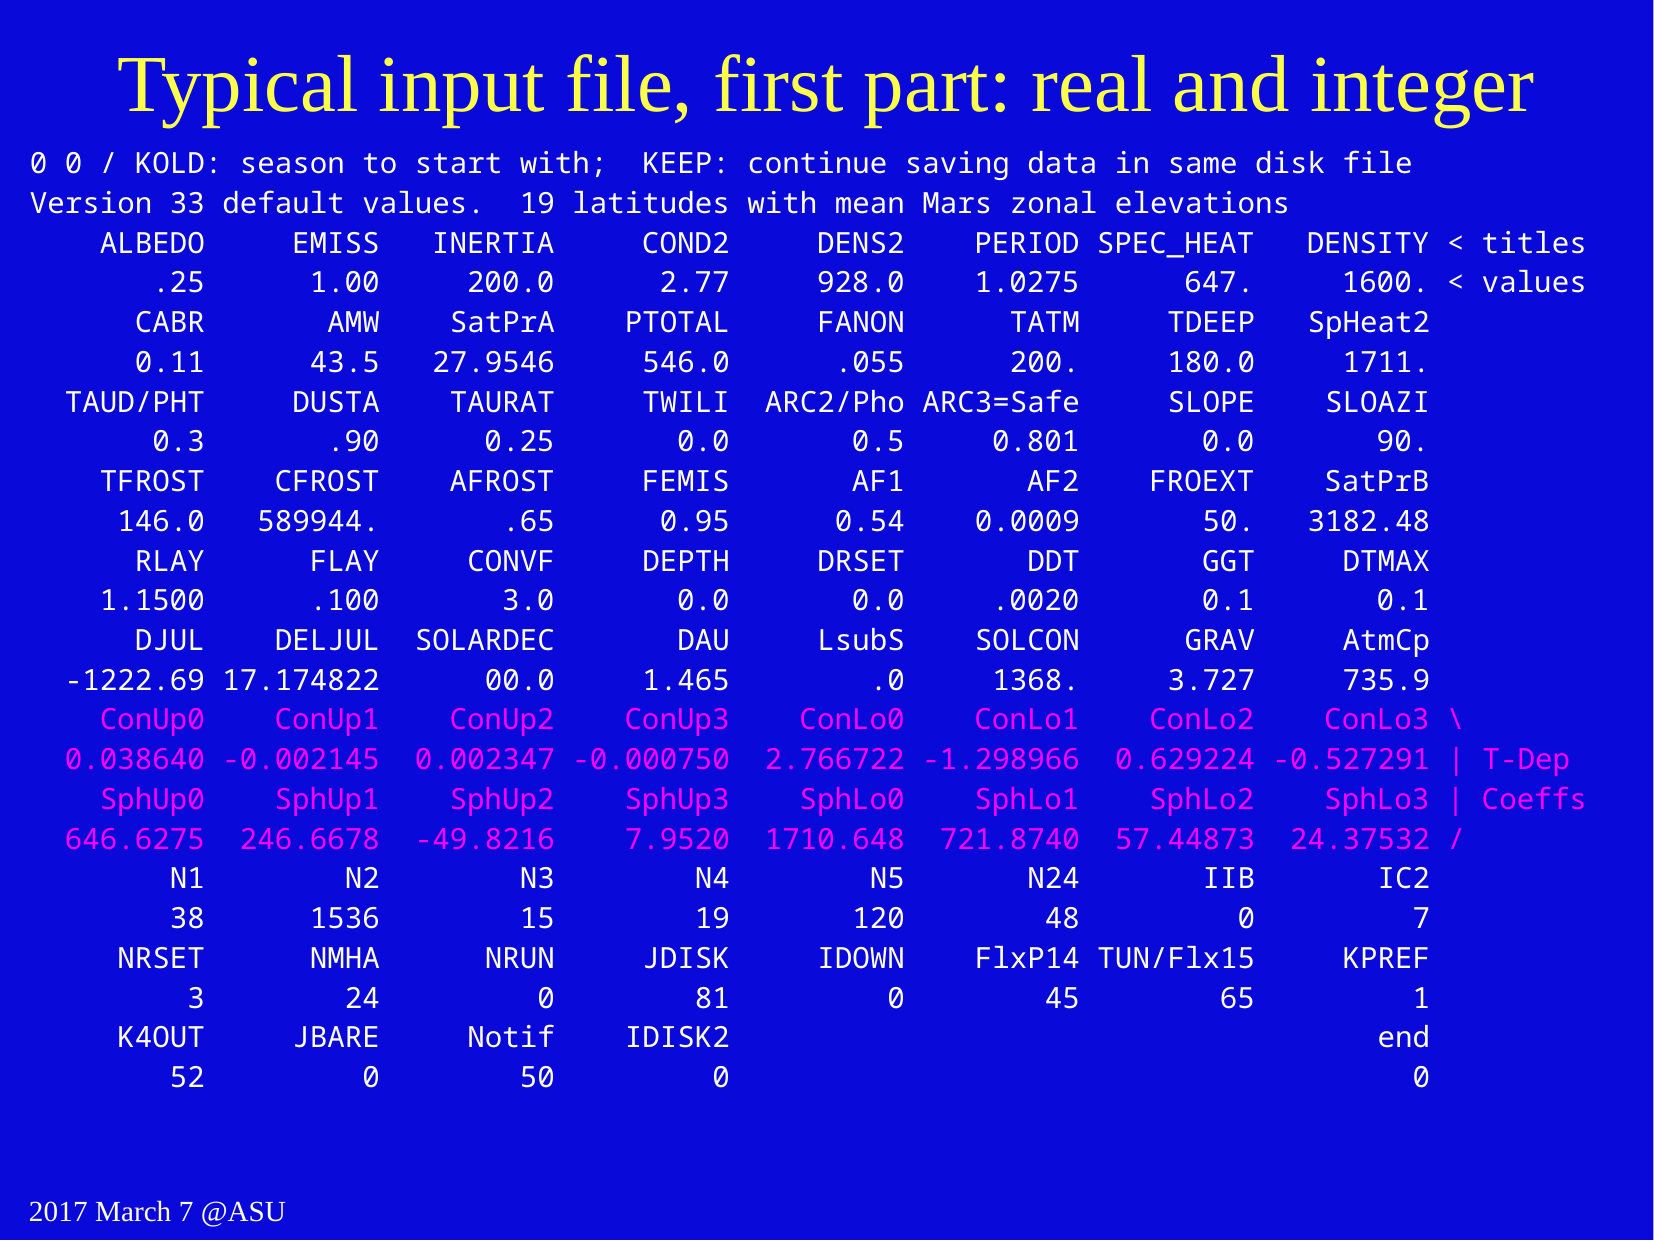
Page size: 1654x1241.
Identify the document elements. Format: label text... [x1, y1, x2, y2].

title Typical input file, first part: real and integer [48, 22, 1606, 135]
text_box [31, 124, 1531, 135]
text_box 0 0 / KOLD: season to start with; KEEP: continue saving data in same disk file Version 33 default values. 19 latitudes with mean Mars zonal elevations ALBEDO EMISS INERTIA COND2 DENS2 PERIOD SPEC_HEAT DENSITY < titles .25 1.00 200.0 2.77 928.0 1.0275 647. 1600. < values CABR AMW SatPrA PTOTAL FANON TATM TDEEP SpHeat2 0.11 43.5 27.9546 546.0 .055 200. 180.0 1711. TAUD/PHT DUSTA TAURAT TWILI ARC2/Pho ARC3=Safe SLOPE SLOAZI 0.3 .90 0.25 0.0 0.5 0.801 0.0 90. TFROST CFROST AFROST FEMIS AF1 AF2 FROEXT SatPrB 146.0 589944. .65 0.95 0.54 0.0009 50. 3182.48 RLAY FLAY CONVF DEPTH DRSET DDT GGT DTMAX 1.1500 .100 3.0 0.0 0.0 .0020 0.1 0.1 DJUL DELJUL SOLARDEC DAU LsubS SOLCON GRAV AtmCp -1222.69 17.174822 00.0 1.465 .0 1368. 3.727 735.9 ConUp0 ConUp1 ConUp2 ConUp3 ConLo0 ConLo1 ConLo2 ConLo3 \ 0.038640 -0.002145 0.002347 -0.000750 2.766722 -1.298966 0.629224 -0.527291 | T-Dep SphUp0 SphUp1 SphUp2 SphUp3 SphLo0 SphLo1 SphLo2 SphLo3 | Coeffs 646.6275 246.6678 -49.8216 7.9520 1710.648 721.8740 57.44873 24.37532 / N1 N2 N3 N4 N5 N24 IIB IC2 38 1536 15 19 120 48 0 7 NRSET NMHA NRUN JDISK IDOWN FlxP14 TUN/Flx15 KPREF 3 24 0 81 0 45 65 1 K4OUT JBARE Notif IDISK2 end 52 0 50 0 0 [15, 135, 1621, 967]
